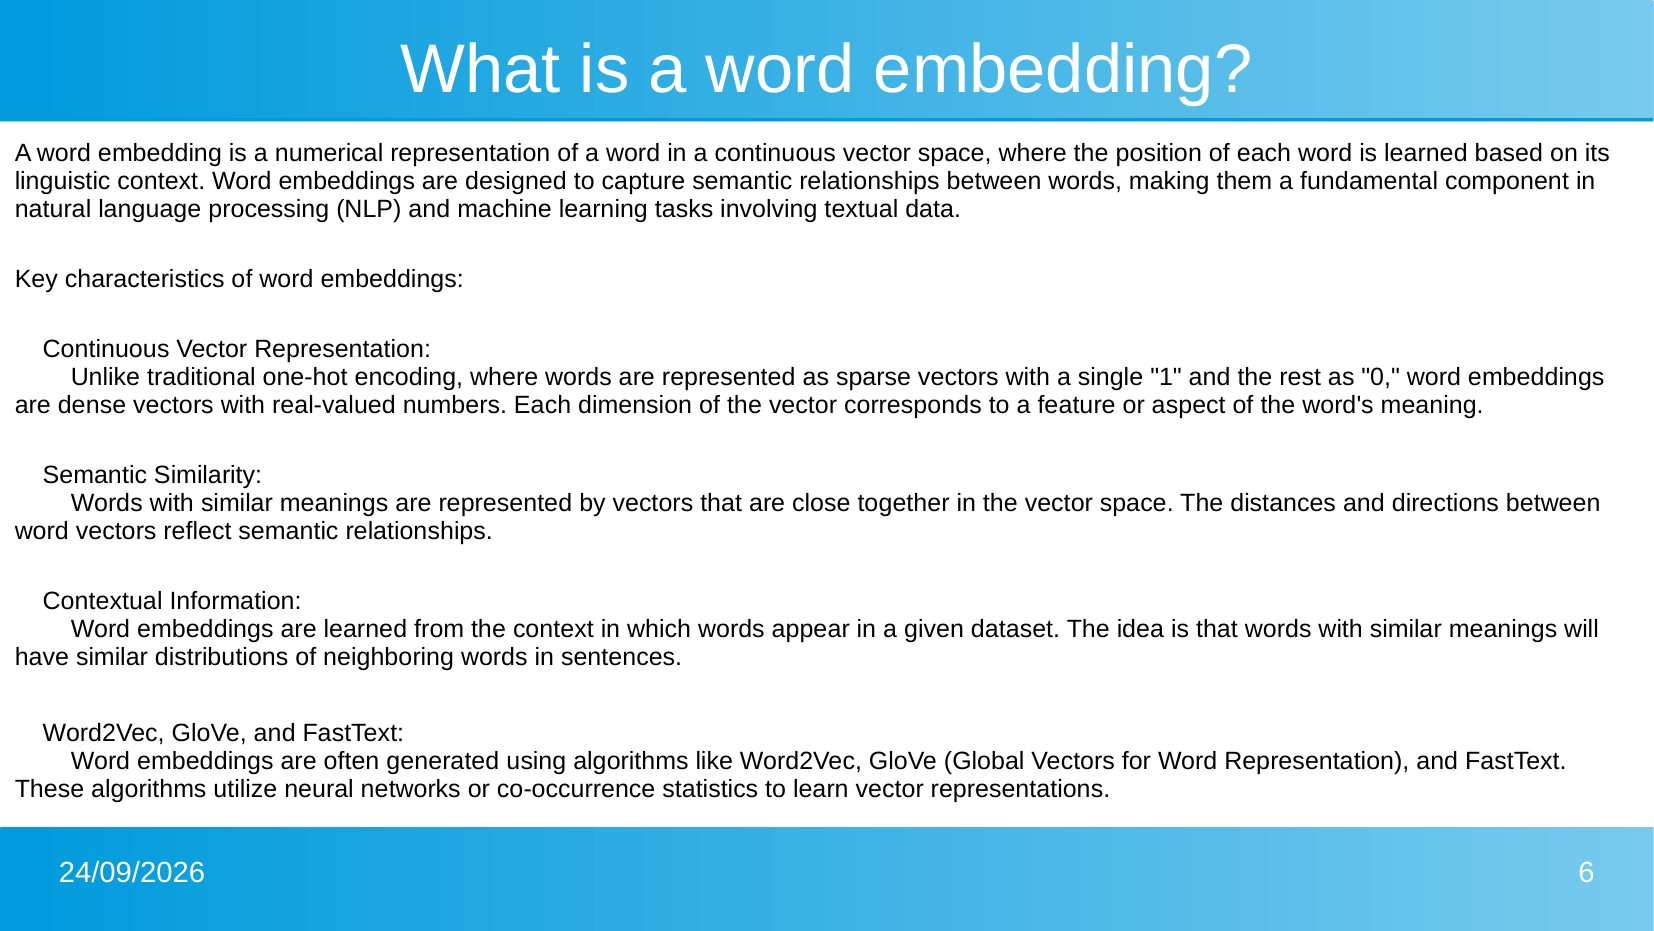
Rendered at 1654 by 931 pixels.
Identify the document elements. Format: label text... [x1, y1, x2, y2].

title What is a word embedding? [59, 29, 1595, 108]
text_box A word embedding is a numerical representation of a word in a continuous vector space, where the position of each word is learned based on its linguistic context. Word embeddings are designed to capture semantic relationships between words, making them a fundamental component in natural language processing (NLP) and machine learning tasks involving textual data. Key characteristics of word embeddings: Continuous Vector Representation: Unlike traditional one-hot encoding, where words are represented as sparse vectors with a single "1" and the rest as "0," word embeddings are dense vectors with real-valued numbers. Each dimension of the vector corresponds to a feature or aspect of the word's meaning. Semantic Similarity: Words with similar meanings are represented by vectors that are close together in the vector space. The distances and directions between word vectors reflect semantic relationships. Contextual Information: Word embeddings are learned from the context in which words appear in a given dataset. The idea is that words with similar meanings will have similar distributions of neighboring words in sentences. Word2Vec, GloVe, and FastText: Word embeddings are often generated using algorithms like Word2Vec, GloVe (Global Vectors for Word Representation), and FastText. These algorithms utilize neural networks or co-occurrence statistics to learn vector representations. [0, 131, 1654, 931]
